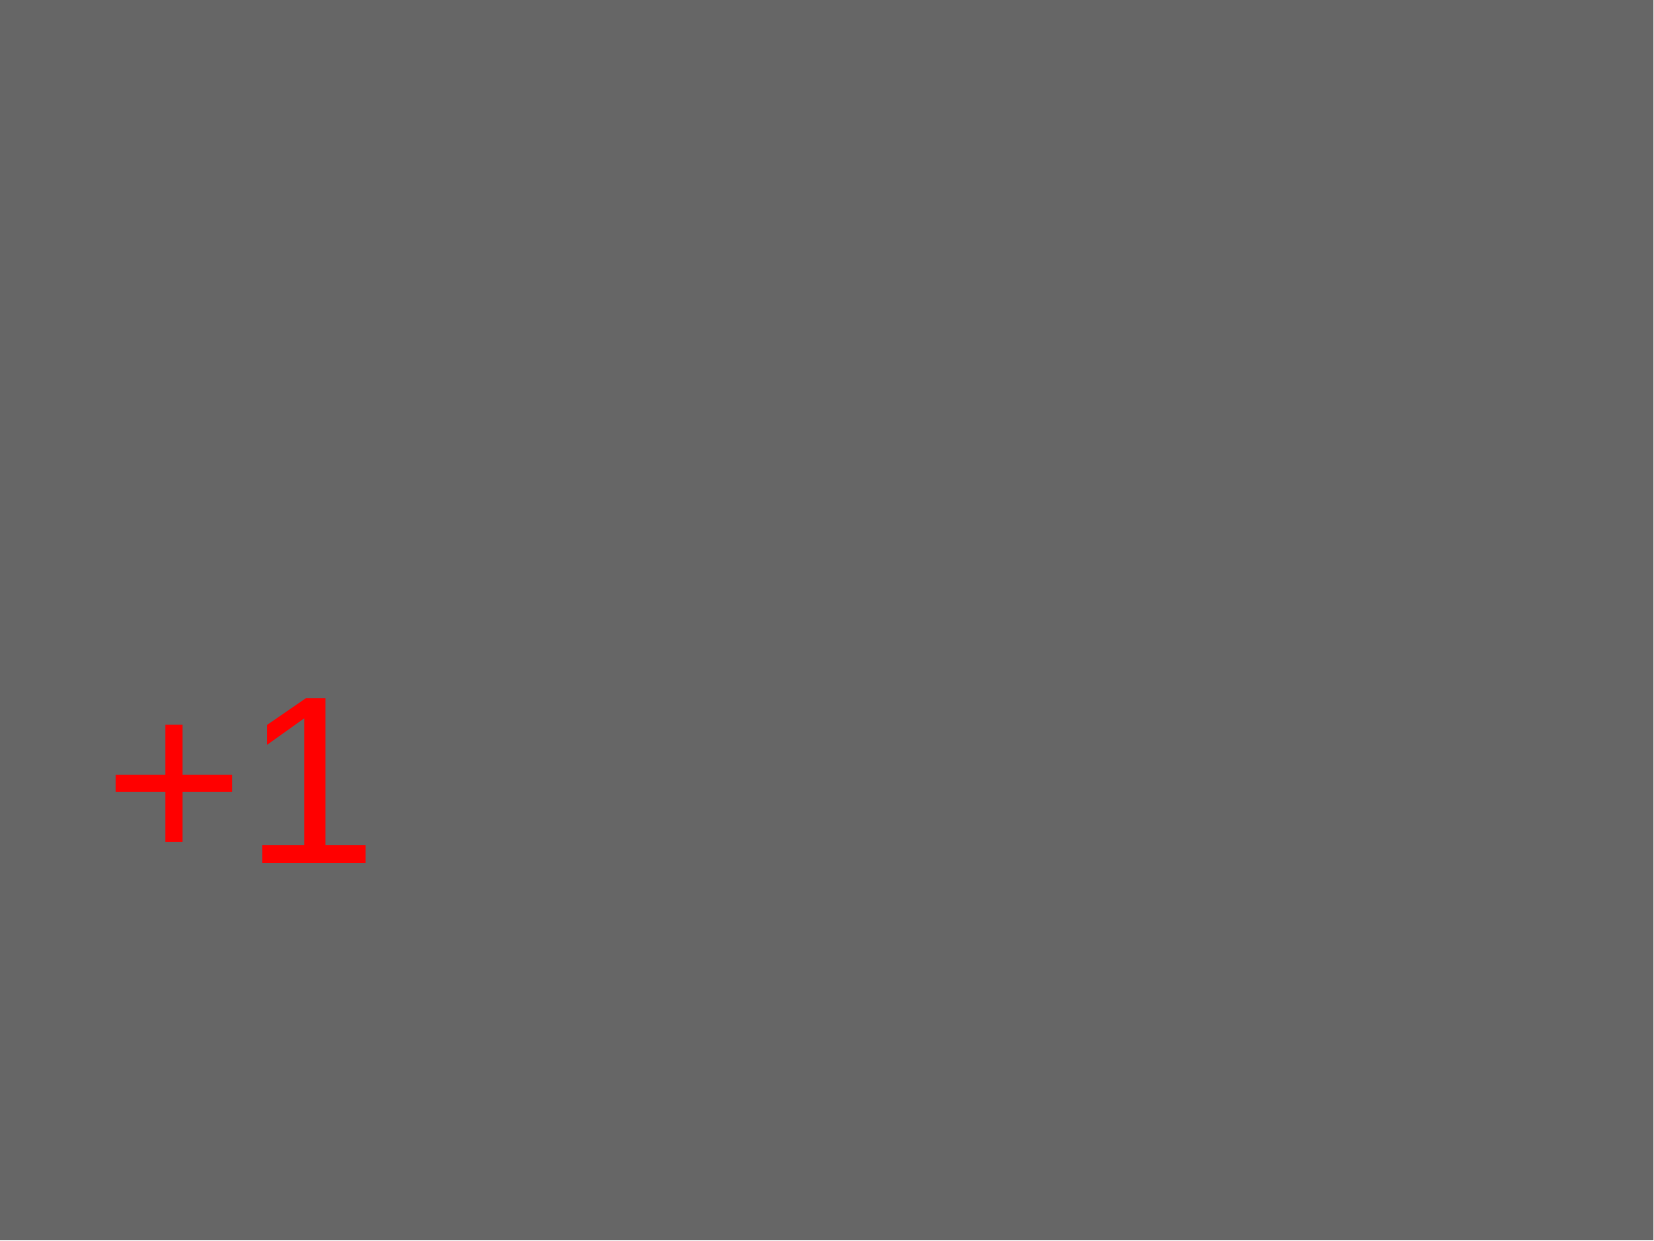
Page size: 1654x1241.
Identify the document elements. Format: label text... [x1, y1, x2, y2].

text_box [0, 0, 1654, 1241]
text_box +1 [89, 638, 426, 922]
